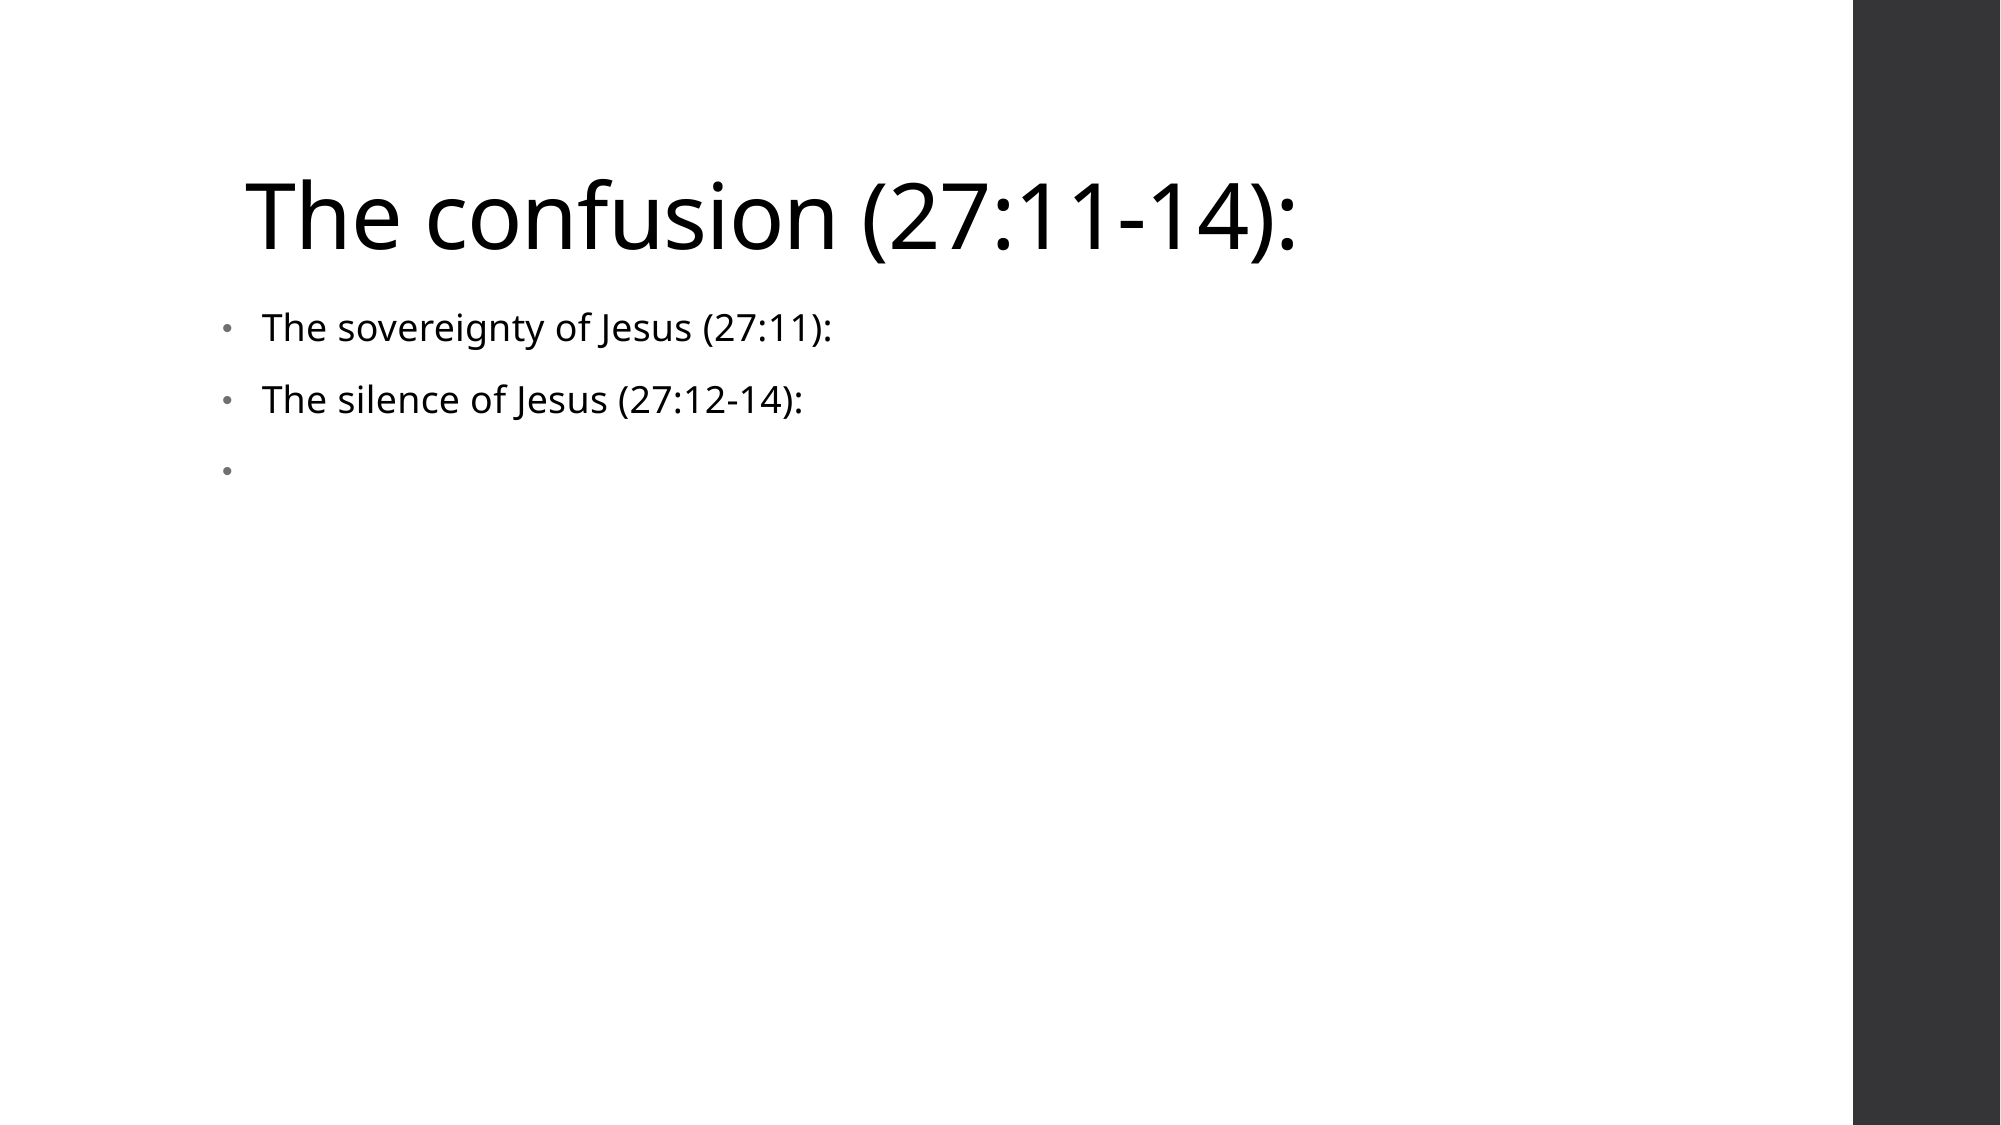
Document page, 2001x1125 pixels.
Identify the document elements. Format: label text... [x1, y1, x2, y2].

title The confusion (27:11-14): [206, 60, 1797, 278]
list The sovereignty of Jesus (27:11): The silence of Jesus (27:12-14): [206, 299, 1617, 1014]
